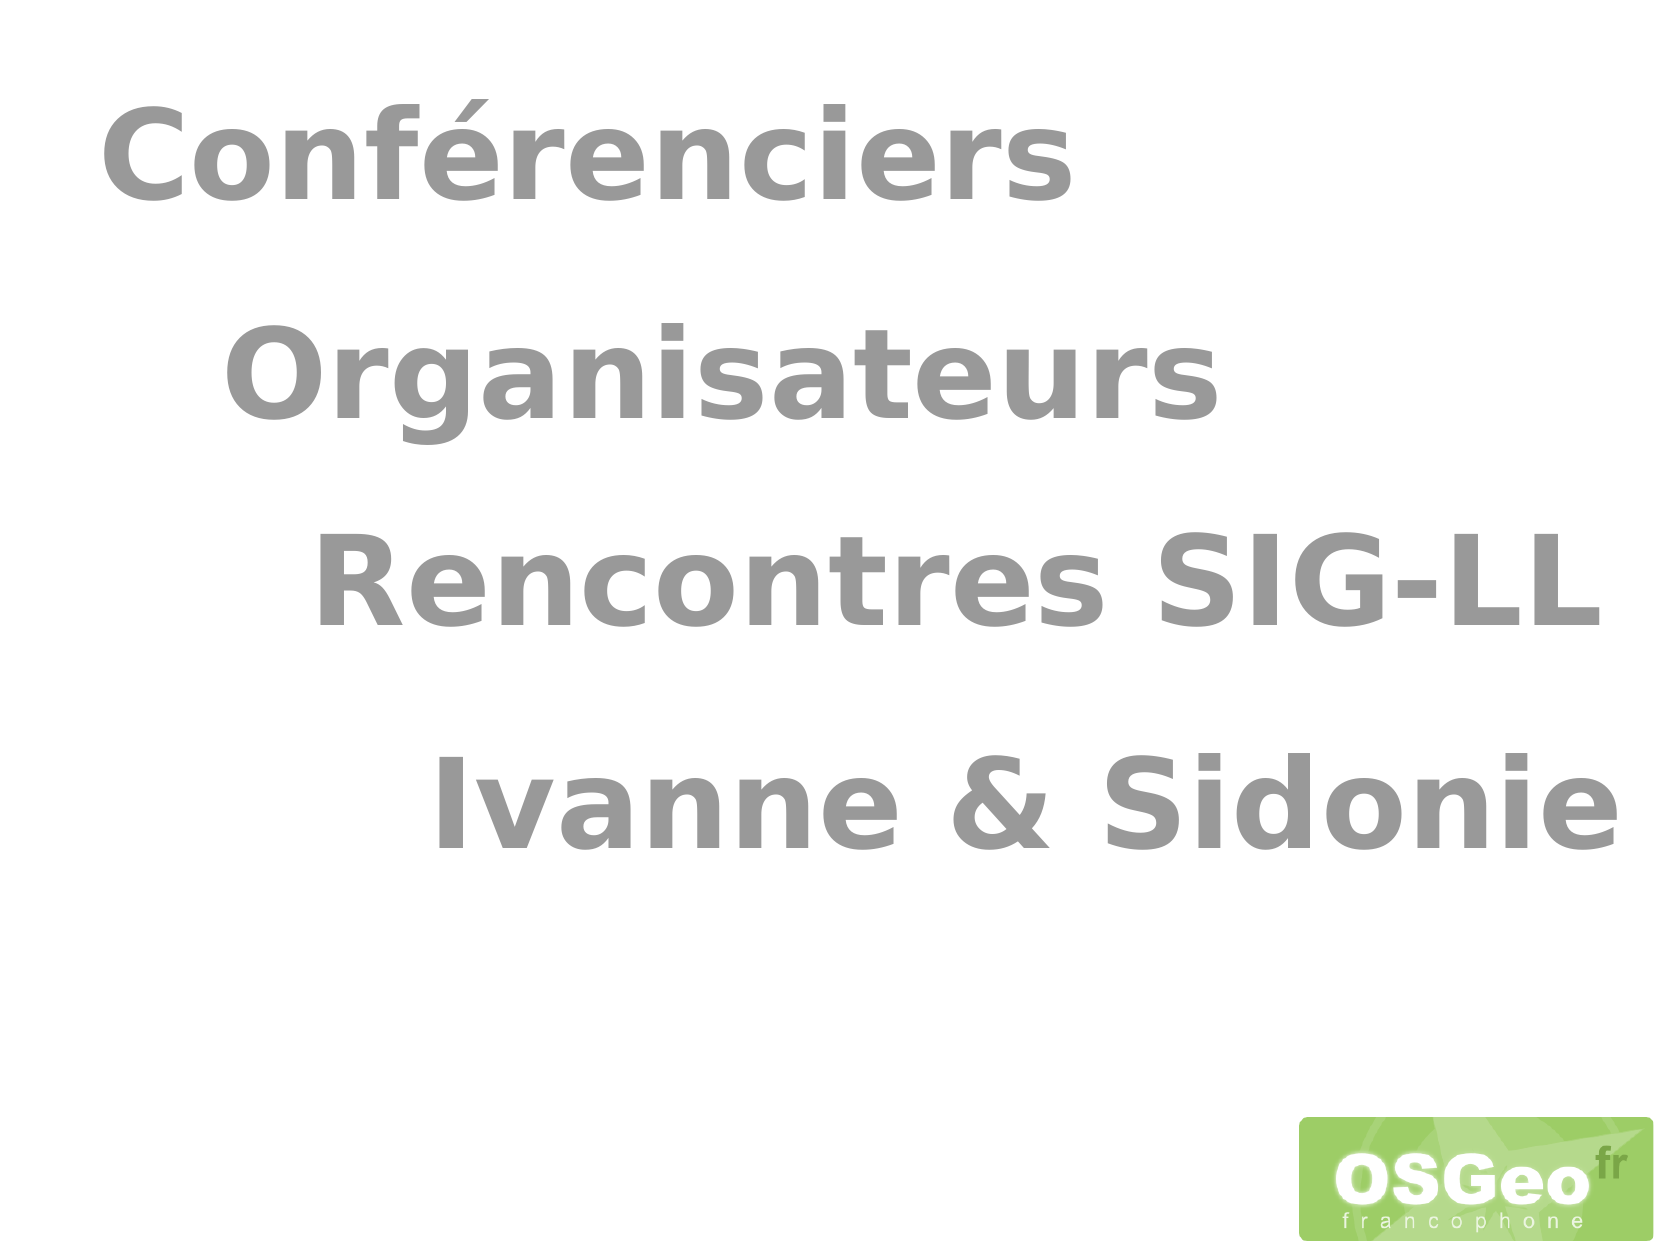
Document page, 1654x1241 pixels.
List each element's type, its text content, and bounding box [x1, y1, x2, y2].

text_box Organisateurs [206, 295, 1239, 456]
text_box Conférenciers [83, 75, 1093, 237]
picture [1299, 1117, 1654, 1241]
text_box Rencontres SIG-LL [295, 501, 1619, 663]
text_box Ivanne & Sidonie [413, 725, 1639, 886]
